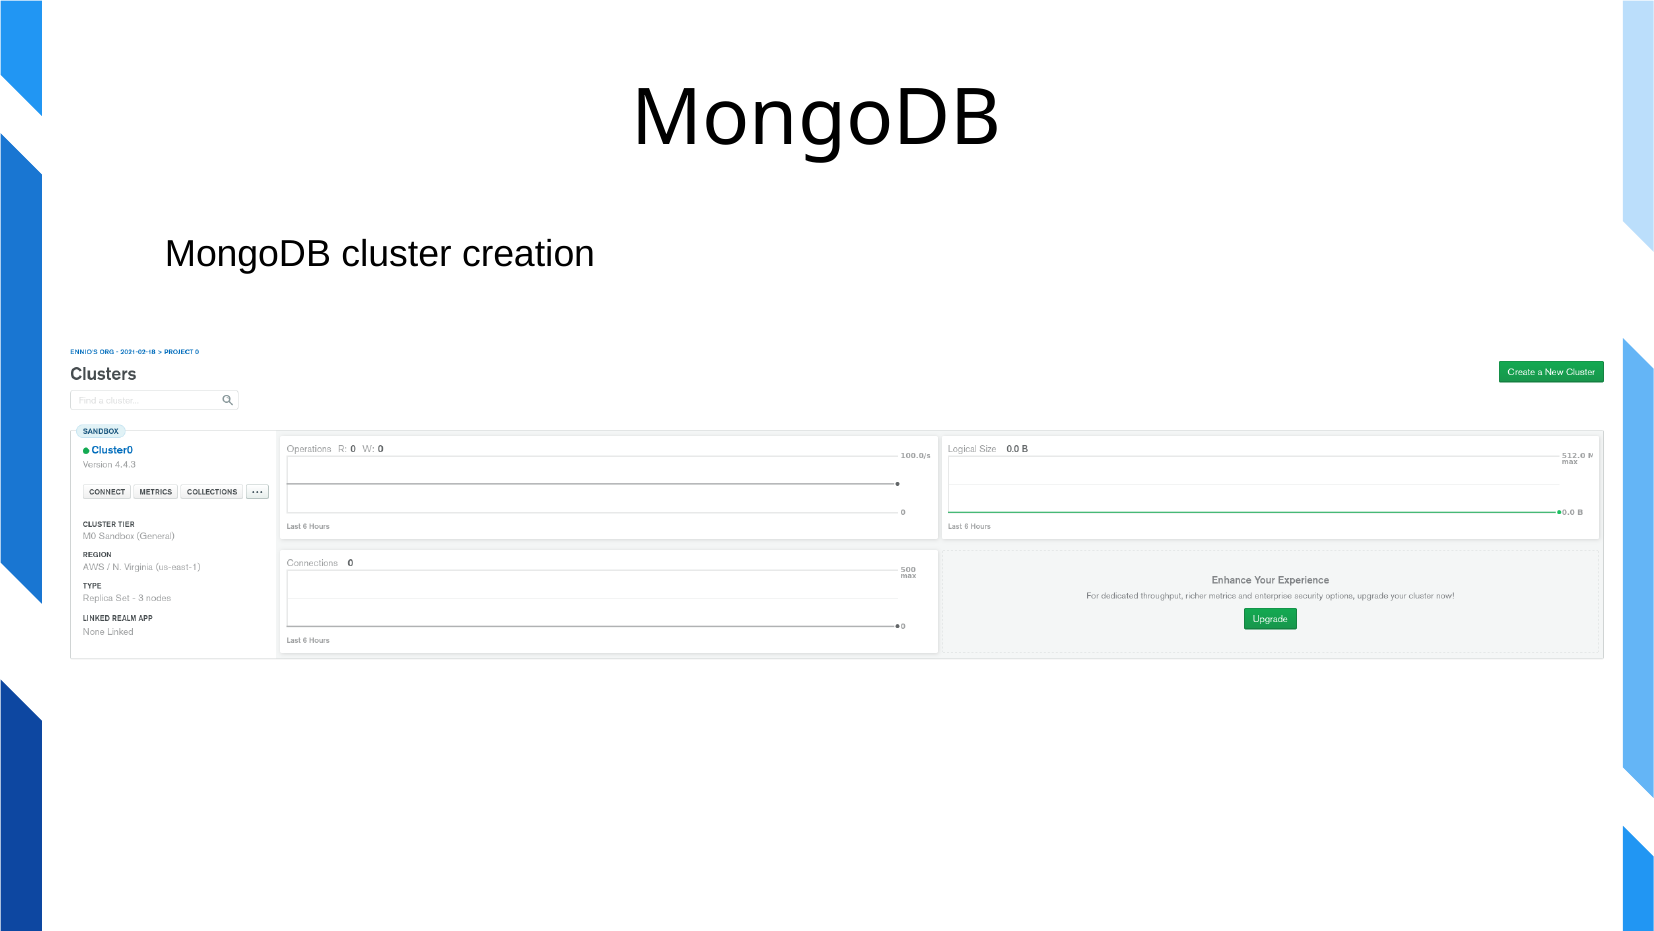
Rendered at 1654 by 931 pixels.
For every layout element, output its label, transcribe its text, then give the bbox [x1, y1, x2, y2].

title MongoDB [82, 37, 1571, 193]
picture [57, 337, 1613, 671]
text_box MongoDB cluster creation [150, 225, 676, 324]
